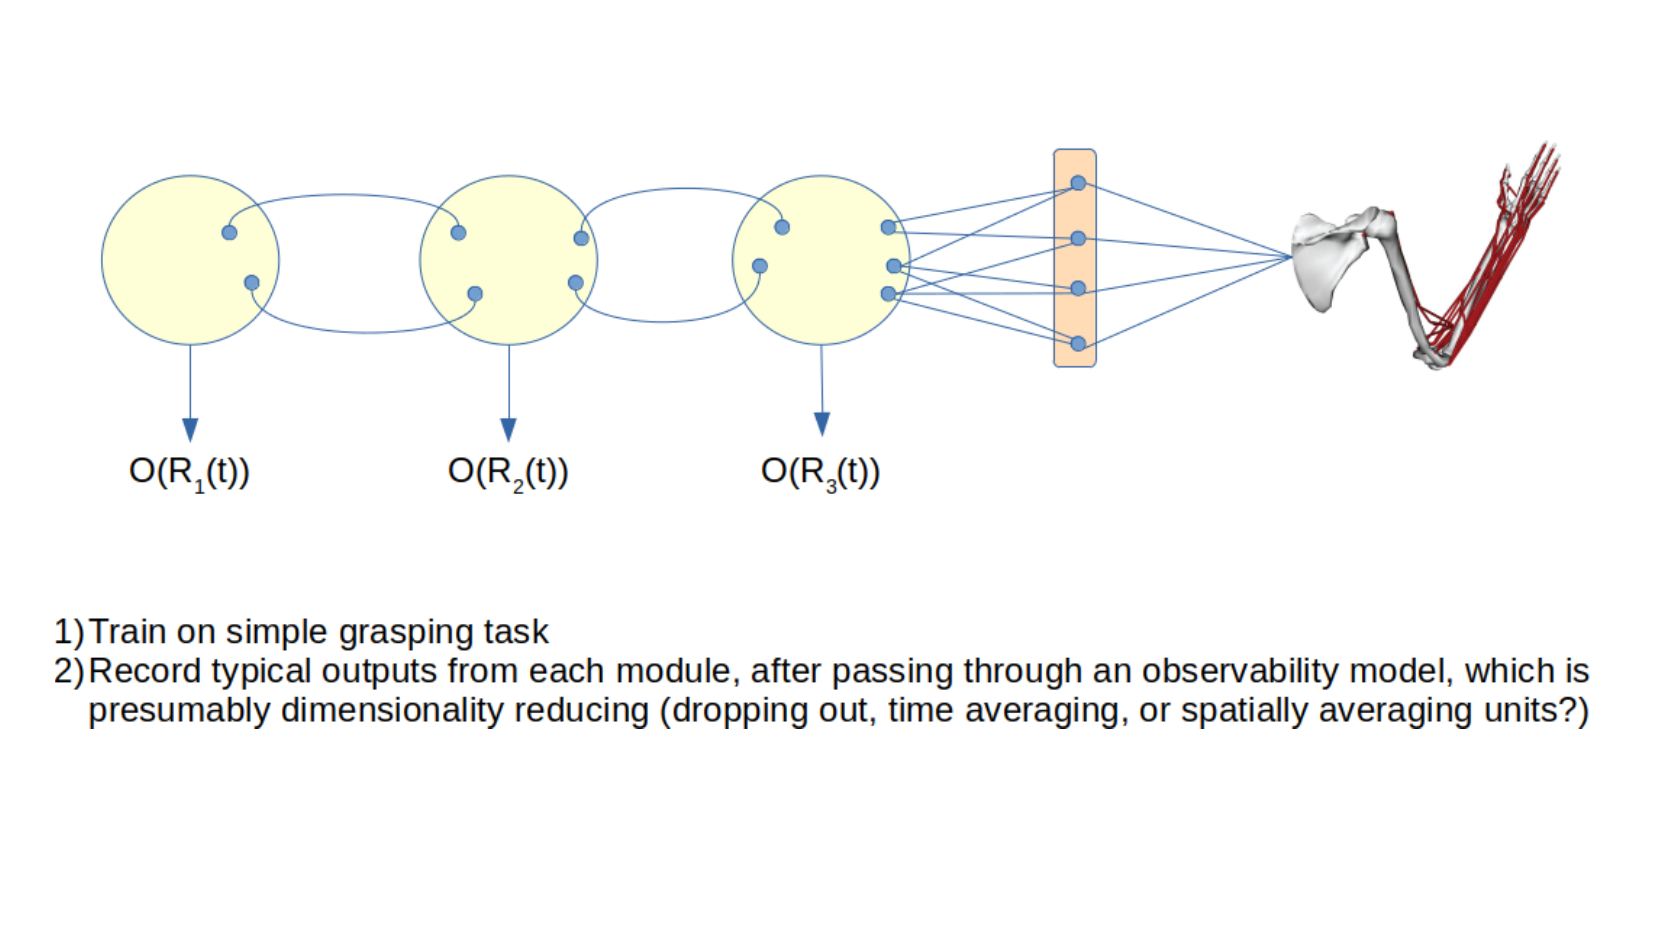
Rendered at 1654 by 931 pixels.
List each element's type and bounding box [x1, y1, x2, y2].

picture [55, 140, 1590, 729]
